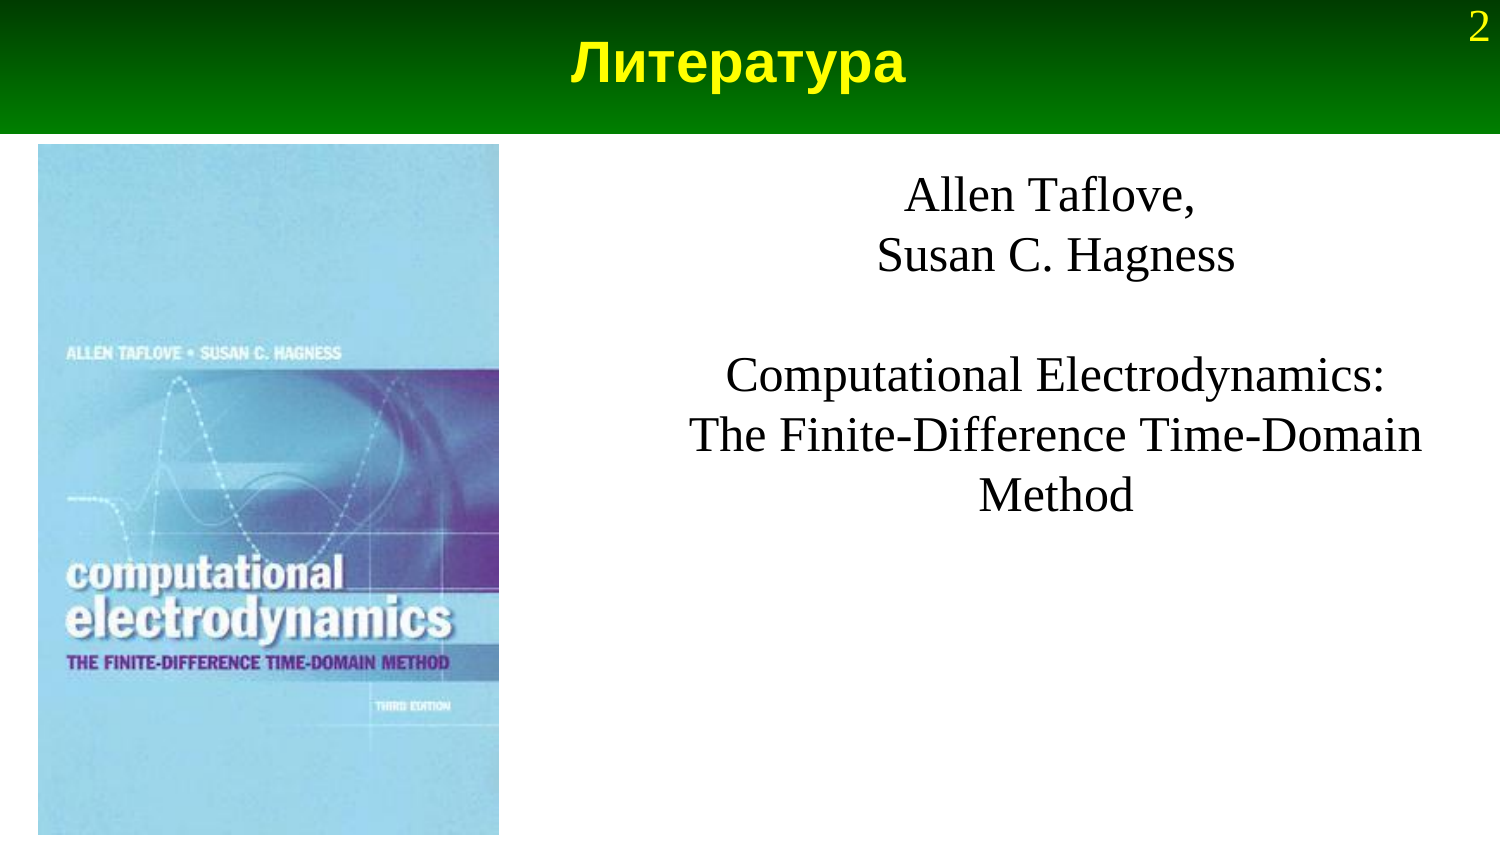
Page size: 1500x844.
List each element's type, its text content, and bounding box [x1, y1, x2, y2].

picture [38, 144, 499, 836]
text_box Allen Taflove, Susan C. Hagness Computational Electrodynamics: The Finite-Difference Time-Domain Method [627, 154, 1486, 800]
title Литература [88, 7, 1389, 111]
